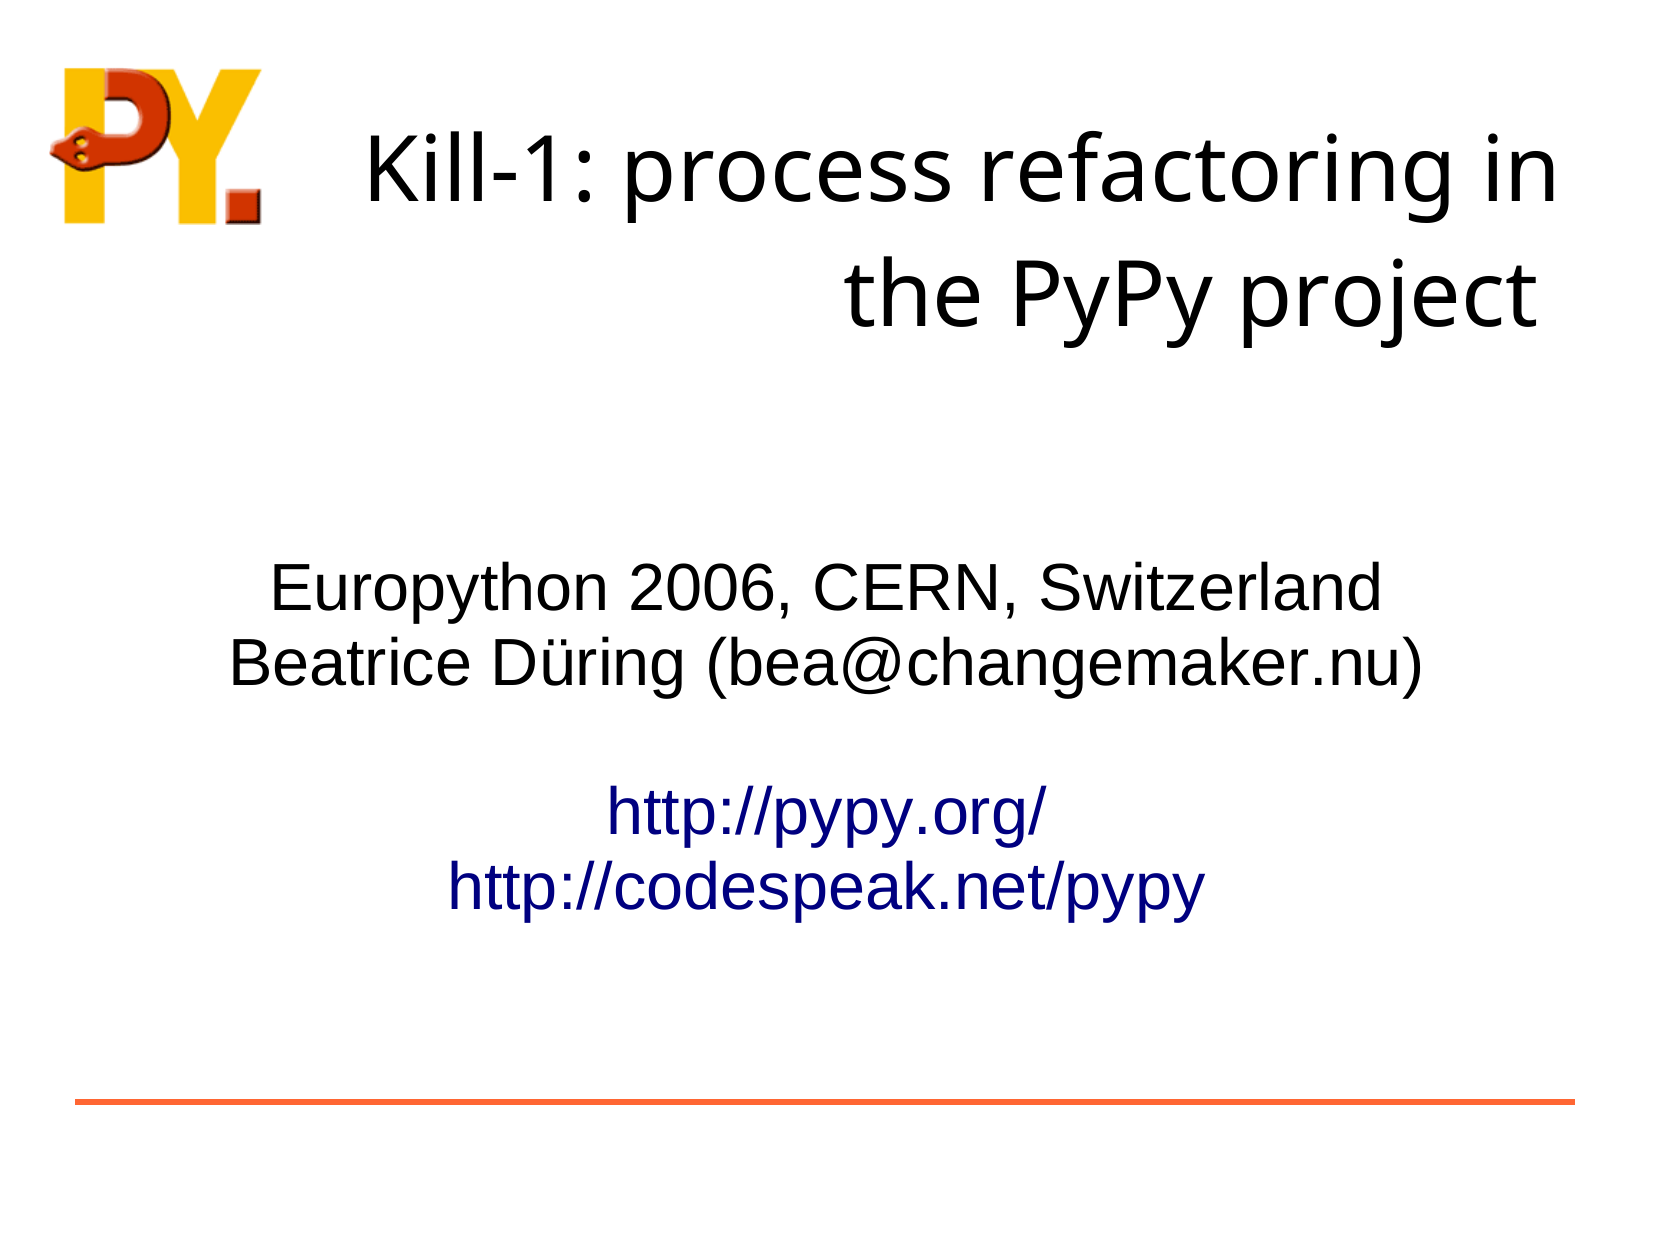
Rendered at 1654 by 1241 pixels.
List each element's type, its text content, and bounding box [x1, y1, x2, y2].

picture [49, 67, 263, 225]
subtitle Europython 2006, CERN, Switzerland Beatrice Düring (bea@changemaker.nu) http://pypy.org/ http://codespeak.net/pypy [82, 290, 1571, 1109]
title Kill-1: process refactoring in the PyPy project [300, 112, 1564, 290]
